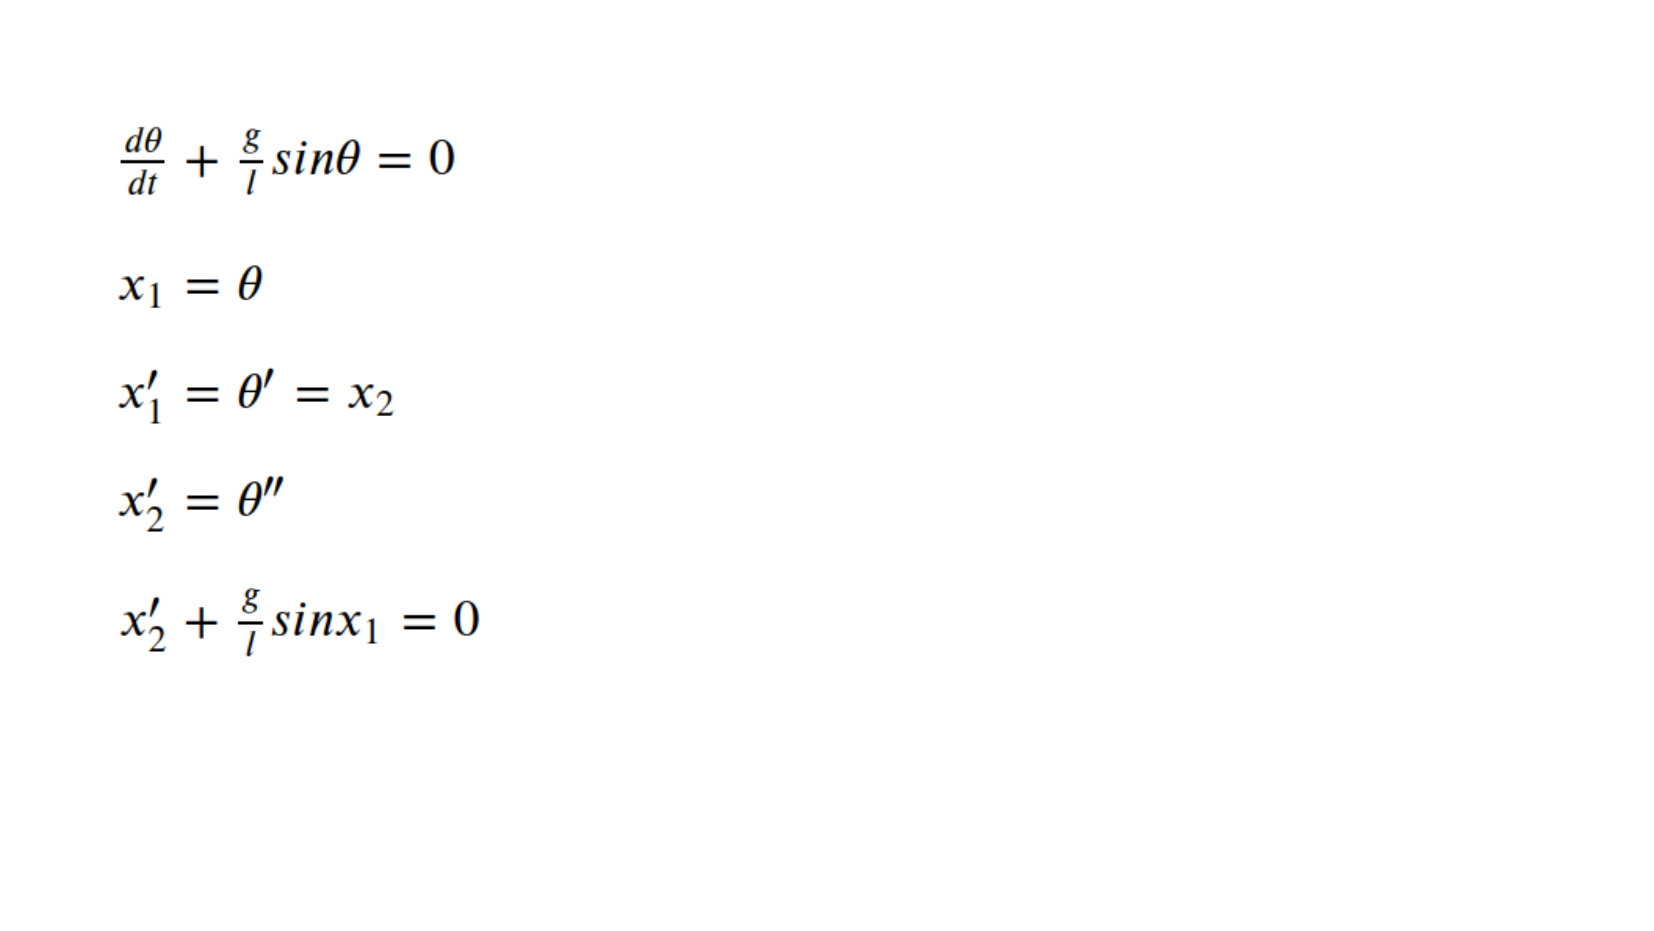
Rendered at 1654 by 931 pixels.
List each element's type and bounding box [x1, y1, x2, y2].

picture [72, 236, 576, 685]
picture [88, 88, 522, 228]
